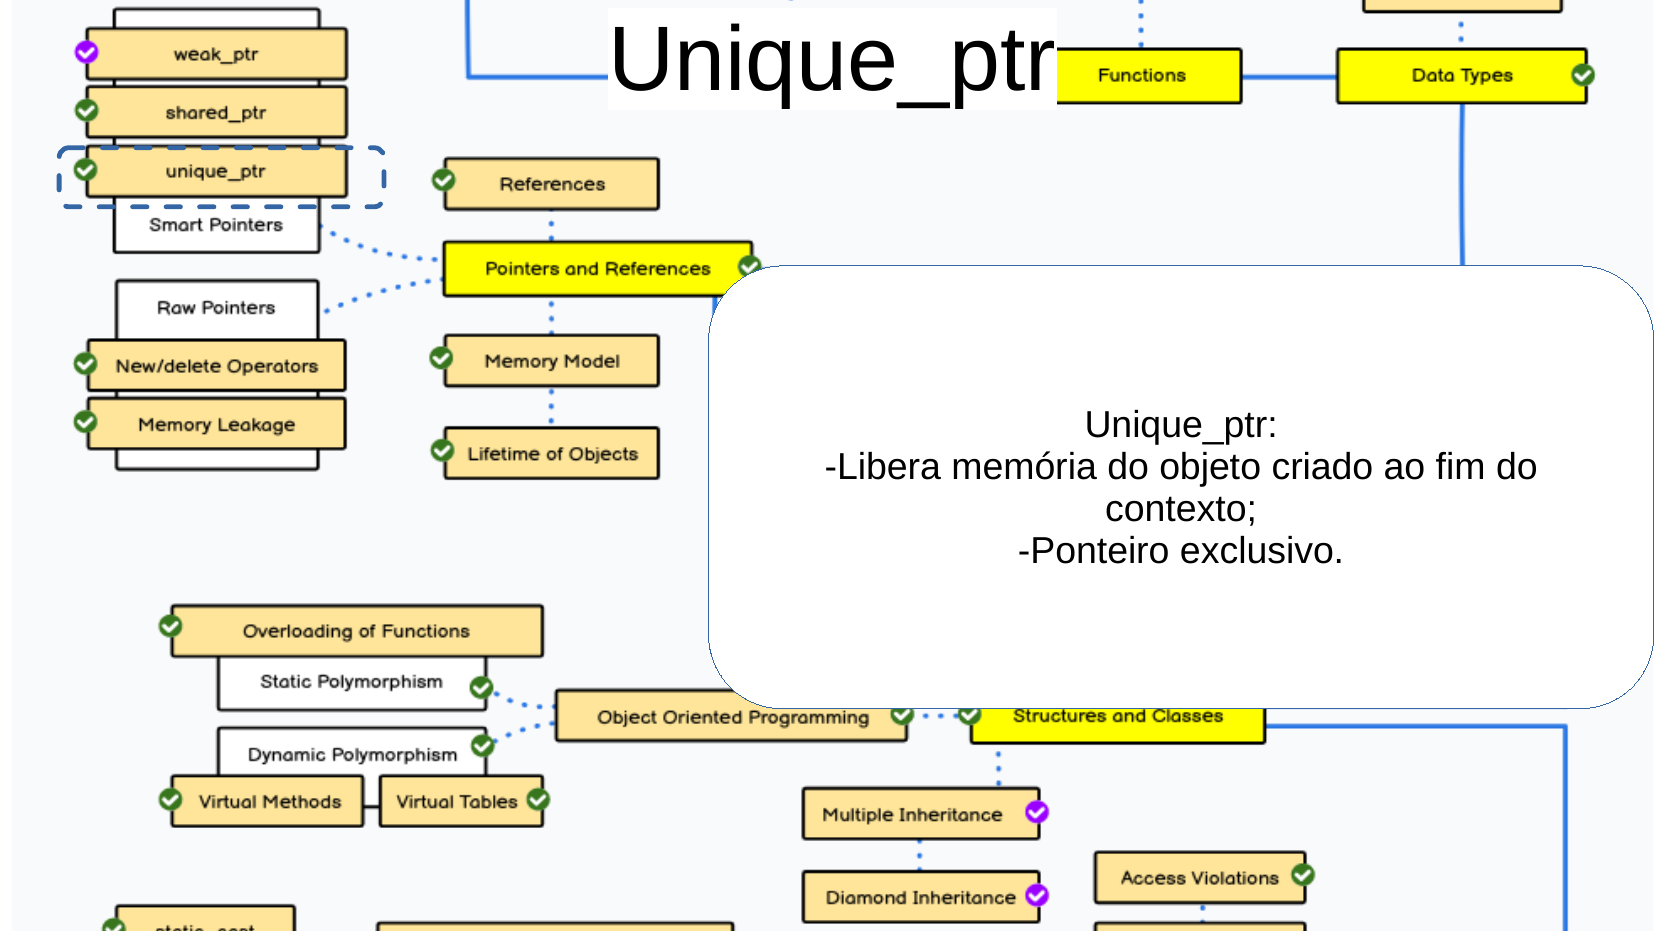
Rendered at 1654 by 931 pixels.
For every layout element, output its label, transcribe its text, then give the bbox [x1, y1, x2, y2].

title Unique_ptr [88, 0, 1577, 119]
text_box Unique_ptr: -Libera memória do objeto criado ao fim do contexto; -Ponteiro exclusivo. [708, 265, 1654, 709]
picture [12, 0, 1654, 931]
